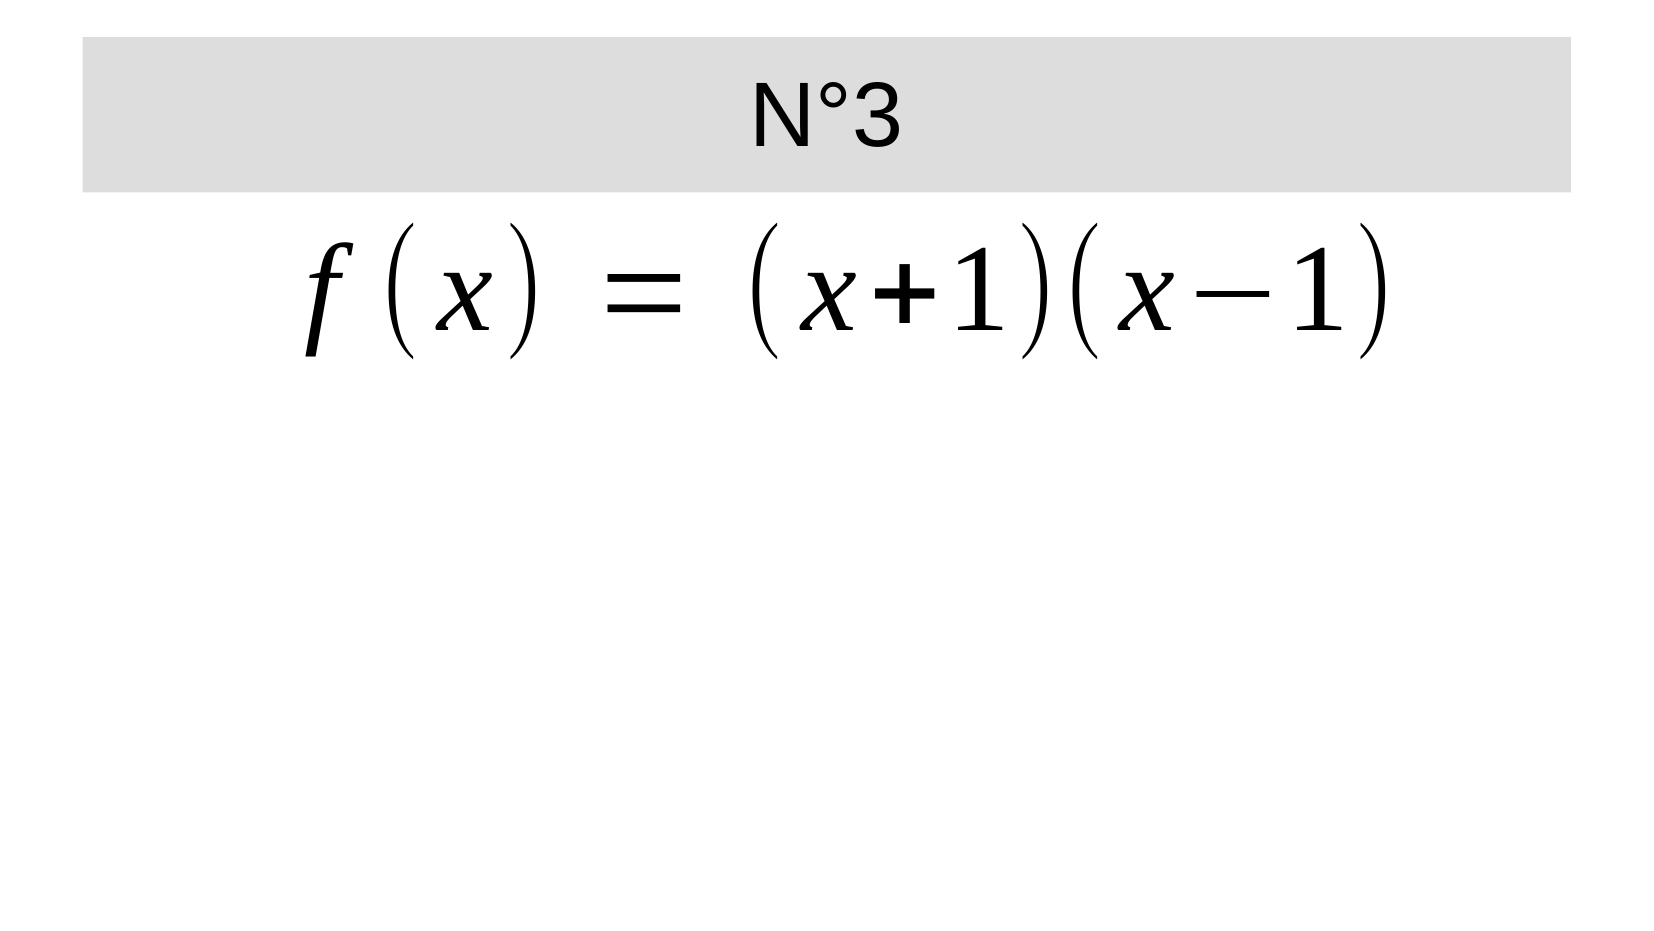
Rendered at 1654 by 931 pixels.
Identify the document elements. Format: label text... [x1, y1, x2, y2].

title N°3 [82, 37, 1571, 193]
chart [271, 216, 1403, 367]
